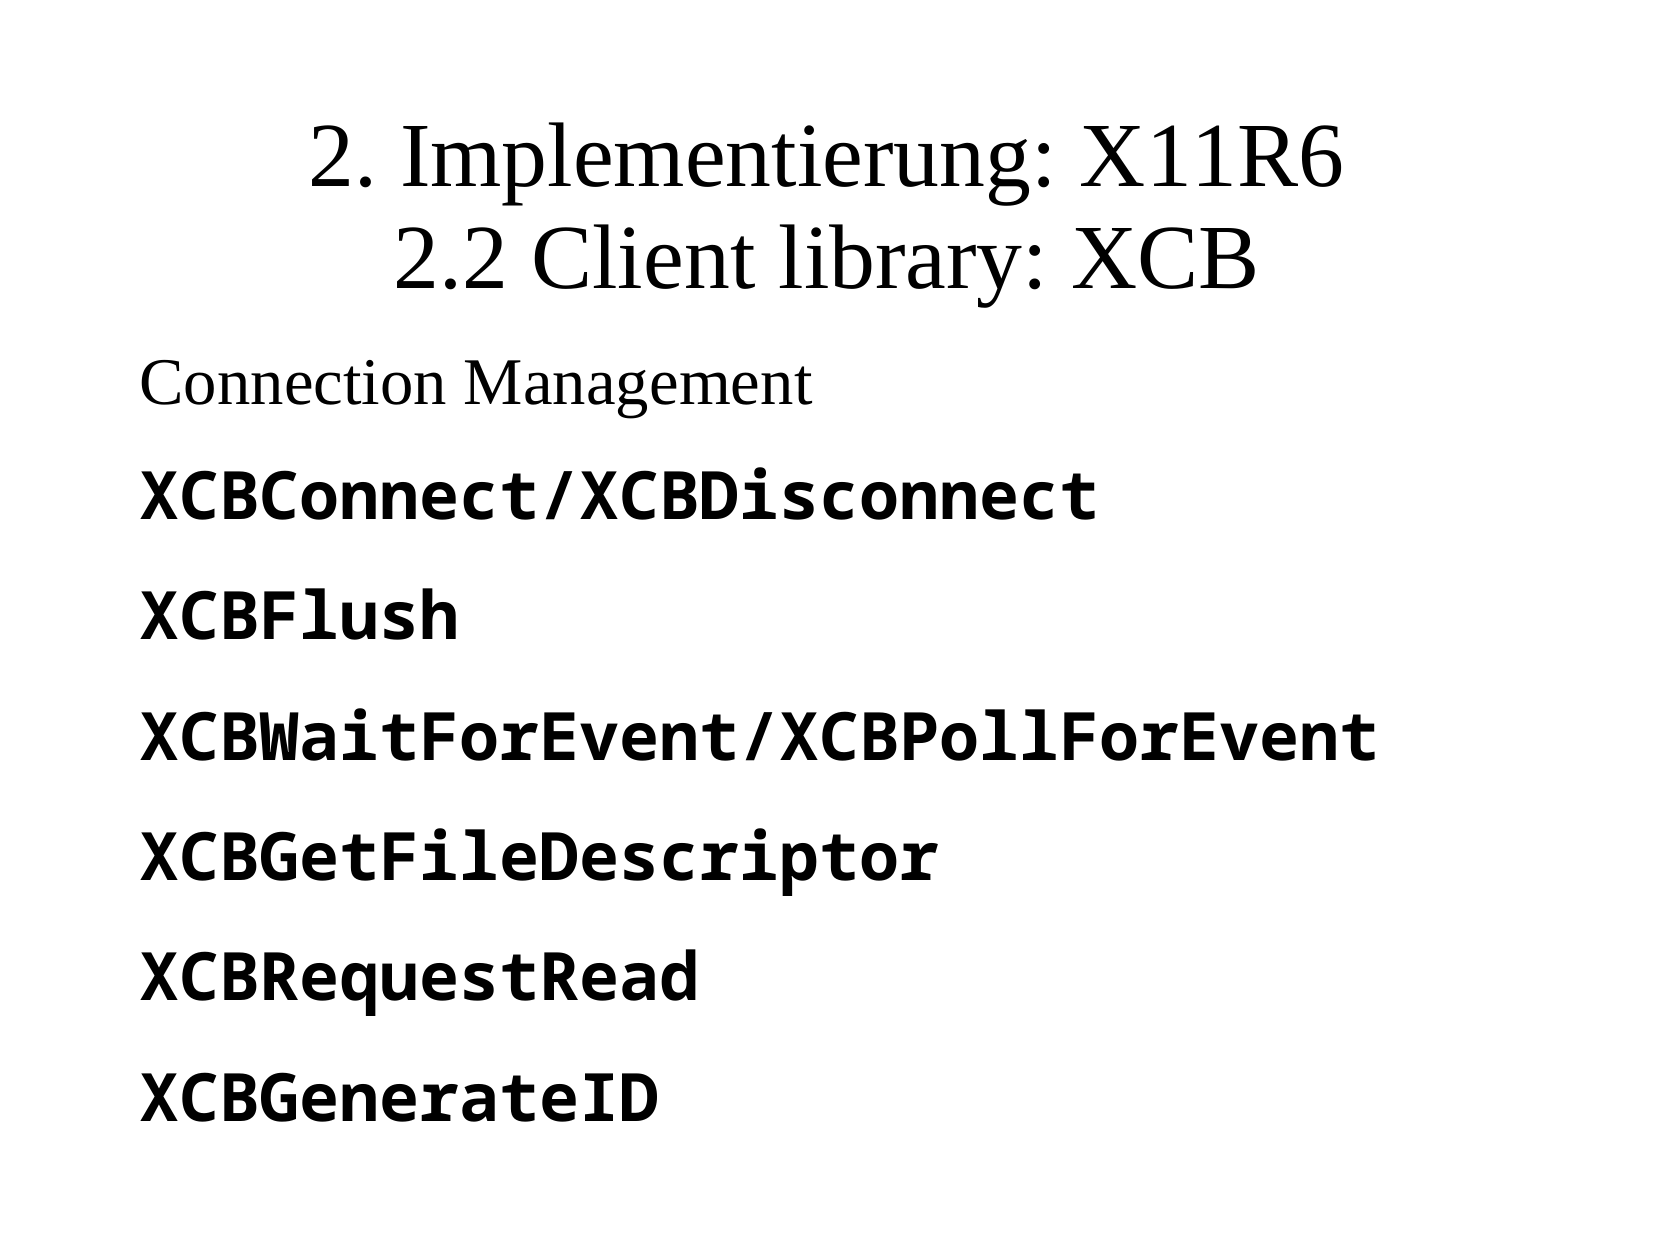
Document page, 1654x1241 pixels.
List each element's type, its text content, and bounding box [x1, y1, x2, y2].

title 2. Implementierung: X11R6 2.2 Client library: XCB [121, 102, 1534, 311]
list Connection Management XCBConnect/XCBDisconnect XCBFlush XCBWaitForEvent/XCBPollForEvent XCBGetFileDescriptor XCBRequestRead XCBGenerateID [121, 344, 1534, 1127]
